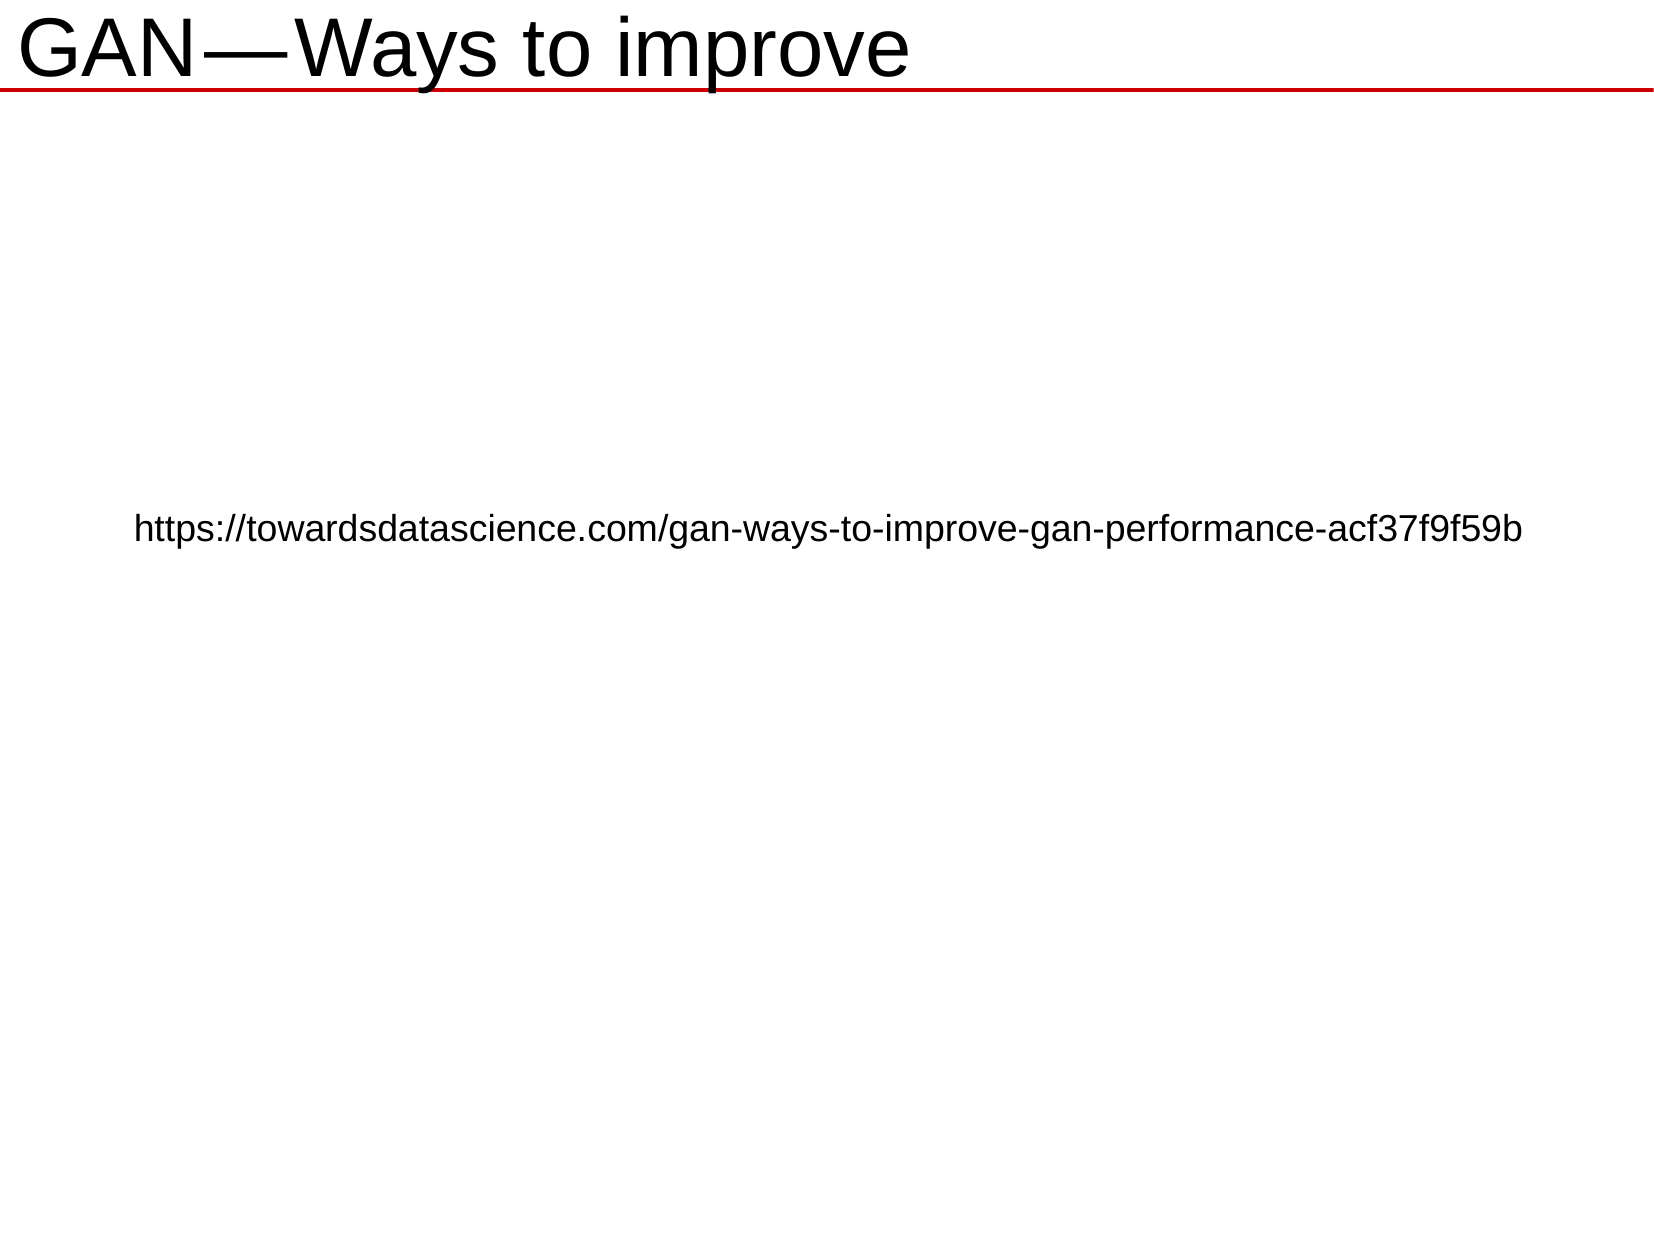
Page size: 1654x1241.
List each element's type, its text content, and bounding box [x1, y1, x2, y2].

text_box https://towardsdatascience.com/gan-ways-to-improve-gan-performance-acf37f9f59b [118, 499, 1539, 557]
title GAN — Ways to improve [17, 0, 1315, 94]
